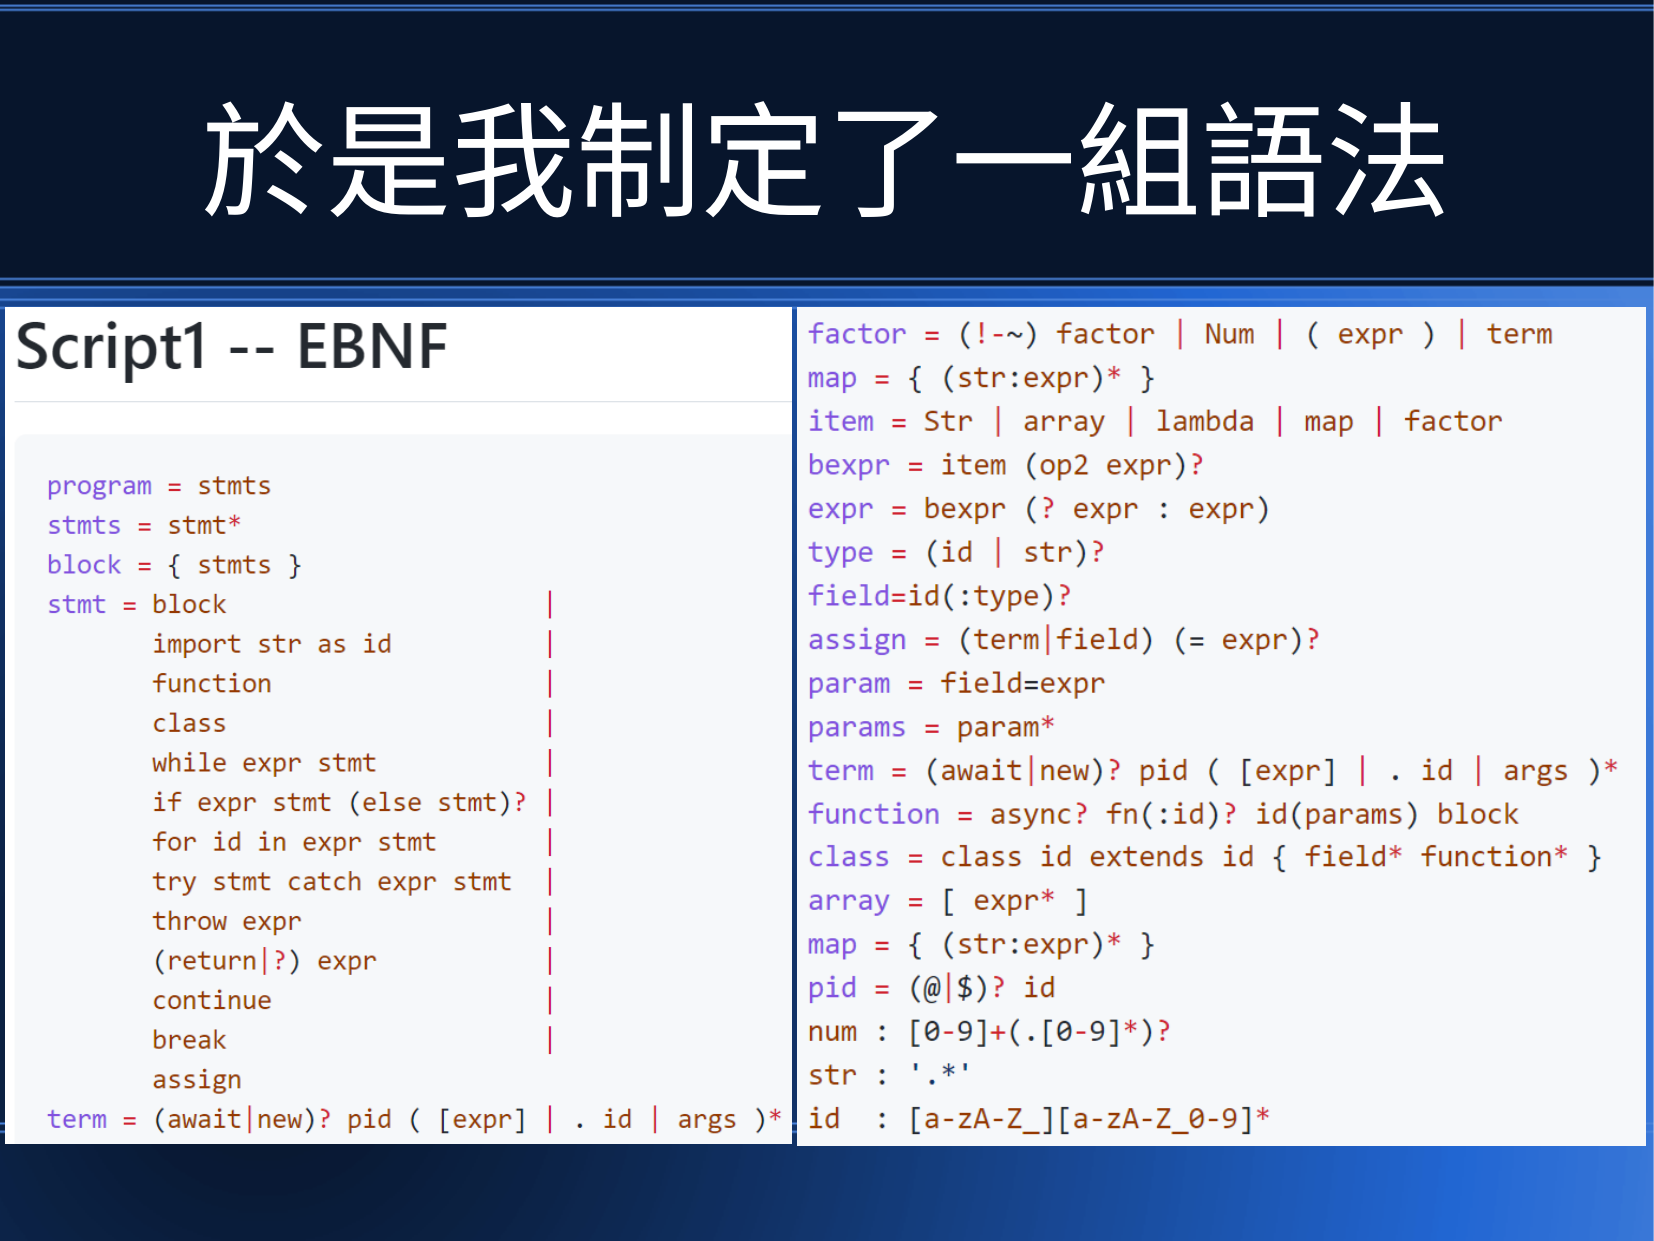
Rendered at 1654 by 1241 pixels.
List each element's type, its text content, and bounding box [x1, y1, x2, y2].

title 於是我制定了一組語法 [82, 49, 1571, 257]
picture [0, 0, 1654, 1241]
